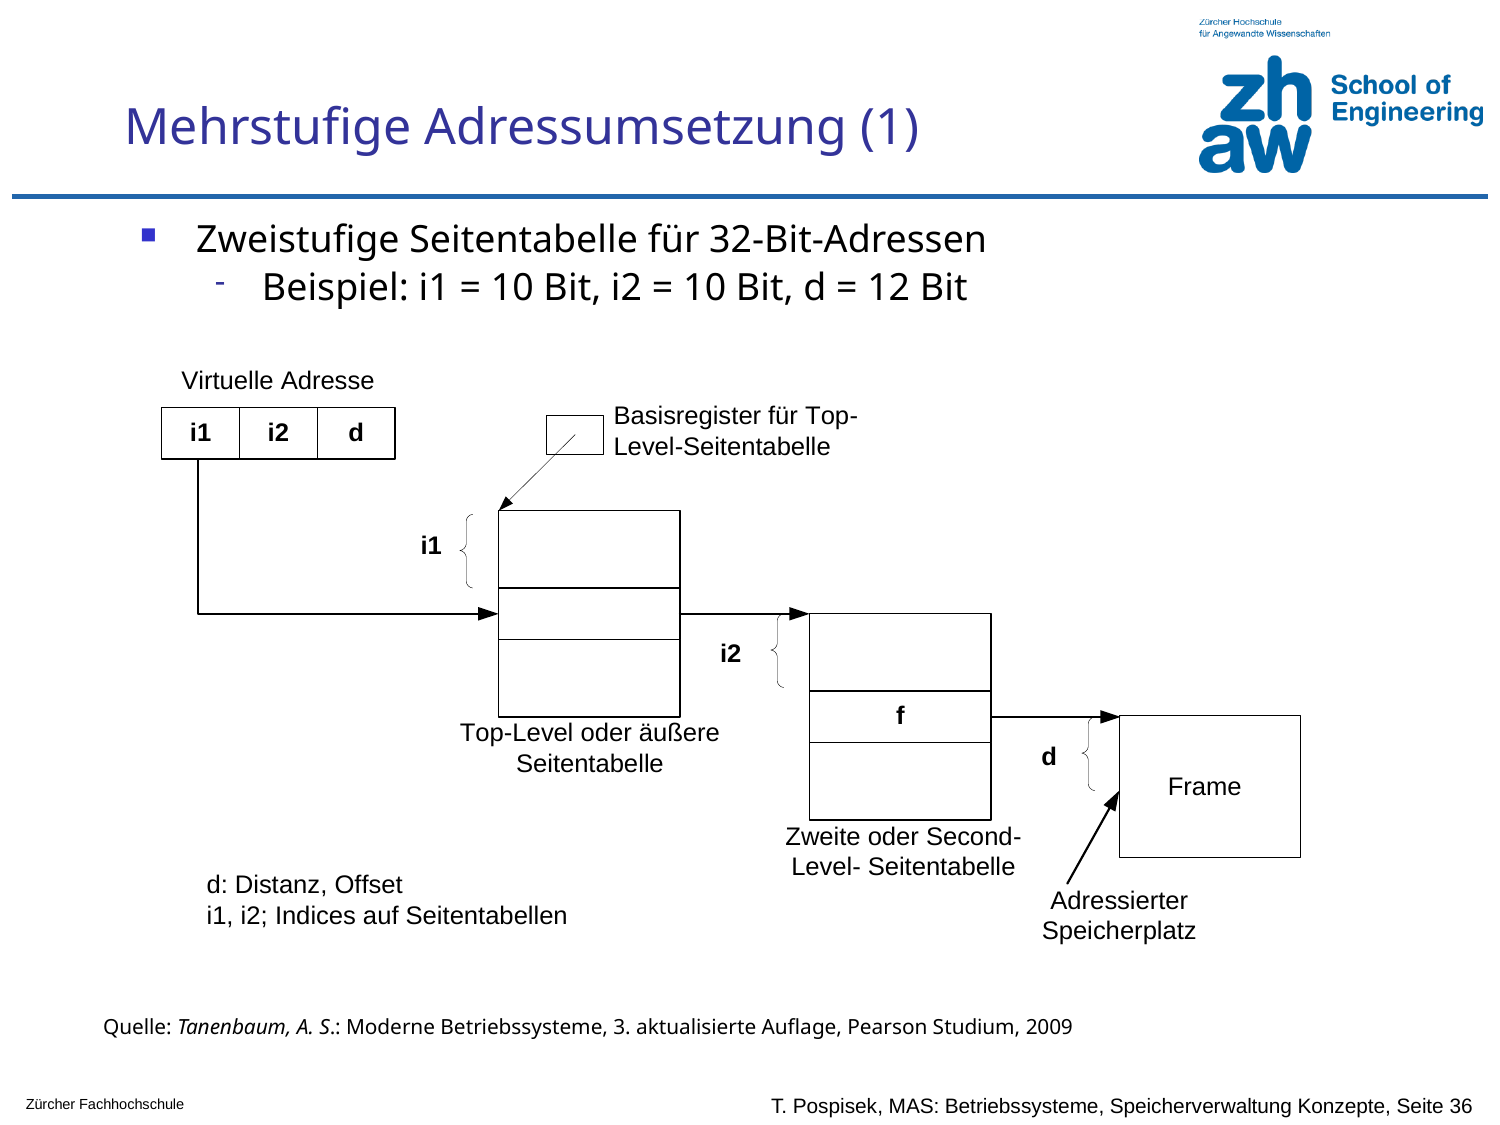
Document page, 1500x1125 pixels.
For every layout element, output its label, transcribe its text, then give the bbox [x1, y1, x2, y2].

text_box Quelle: Tanenbaum, A. S.: Moderne Betriebssysteme, 3. aktualisierte Auflage, Pearson Studium, 2009 [88, 1006, 1105, 1047]
title Mehrstufige Adressumsetzung (1) [96, 50, 1375, 163]
picture [1199, 19, 1483, 173]
picture [158, 360, 1305, 951]
list Zweistufige Seitentabelle für 32-Bit-Adressen Beispiel: i1 = 10 Bit, i2 = 10 Bit, d = 12 Bit [125, 212, 1350, 300]
